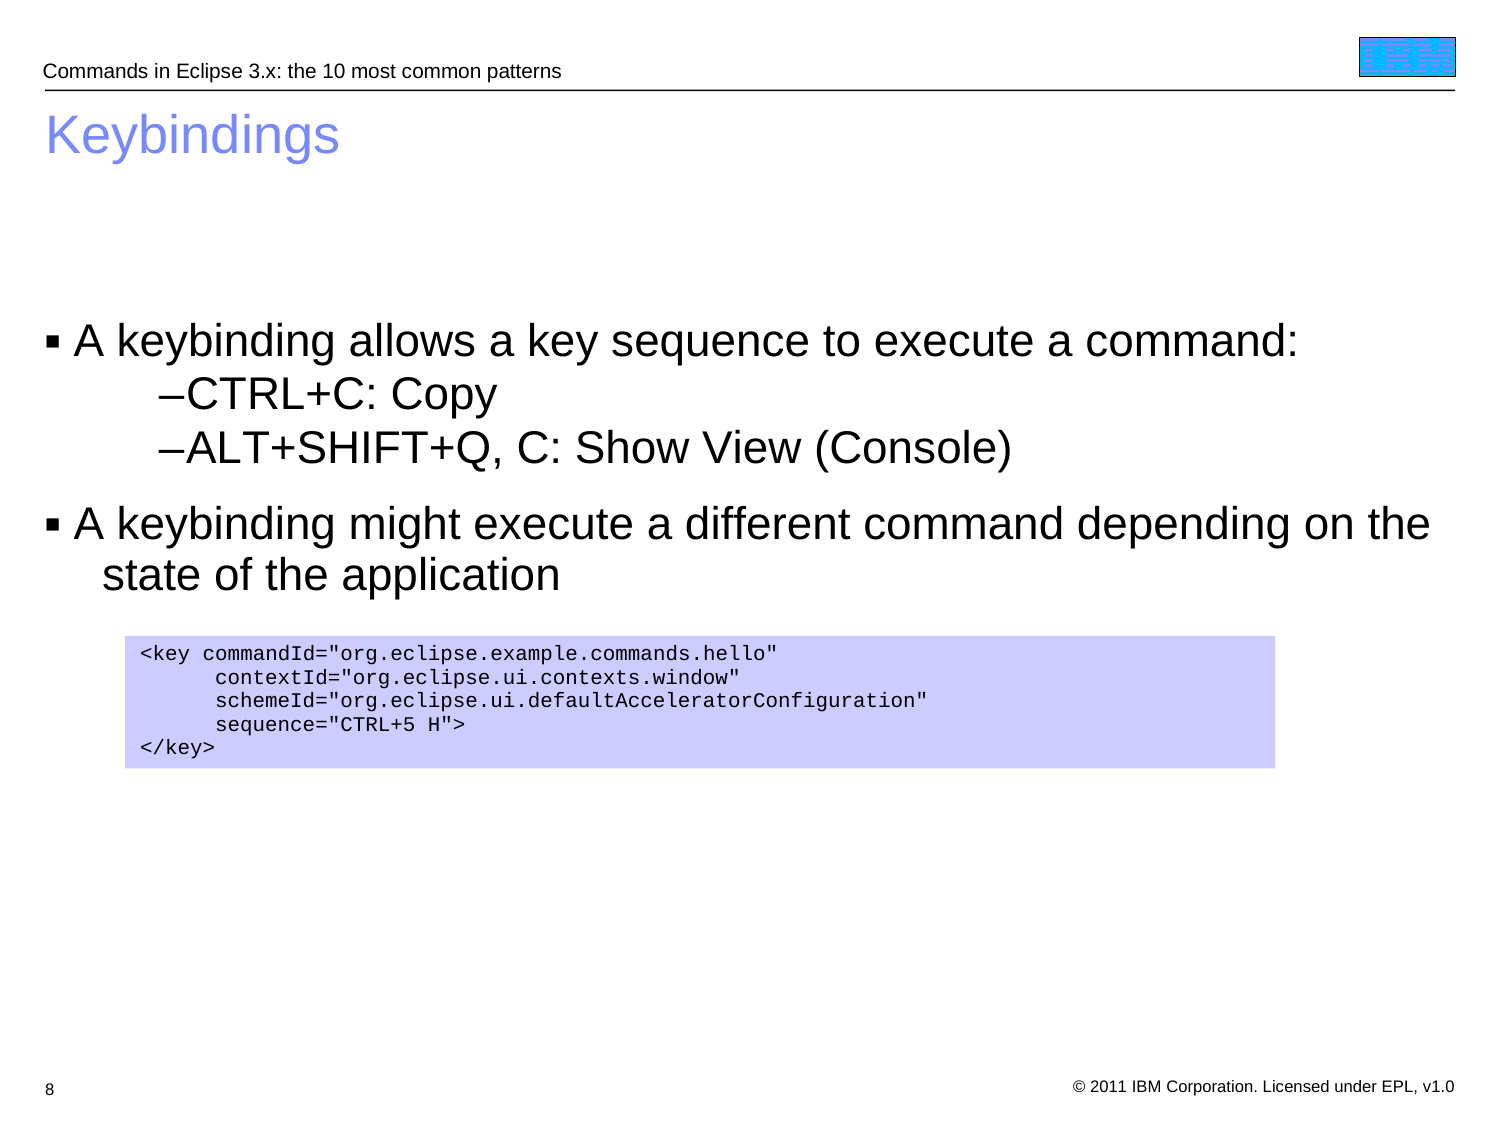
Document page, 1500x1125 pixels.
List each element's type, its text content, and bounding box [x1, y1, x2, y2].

text_box Commands in Eclipse 3.x: the 10 most common patterns [27, 37, 1312, 83]
text_box <key commandId="org.eclipse.example.commands.hello" contextId="org.eclipse.ui.contexts.window" schemeId="org.eclipse.ui.defaultAcceleratorConfiguration" sequence="CTRL+5 H"> </key> [125, 635, 1276, 769]
title Keybindings [30, 97, 1456, 218]
list A keybinding allows a key sequence to execute a command: CTRL+C: Copy ALT+SHIFT+Q, C: Show View (Console) A keybinding might execute a different command depending on the state of the application [30, 307, 1456, 1058]
